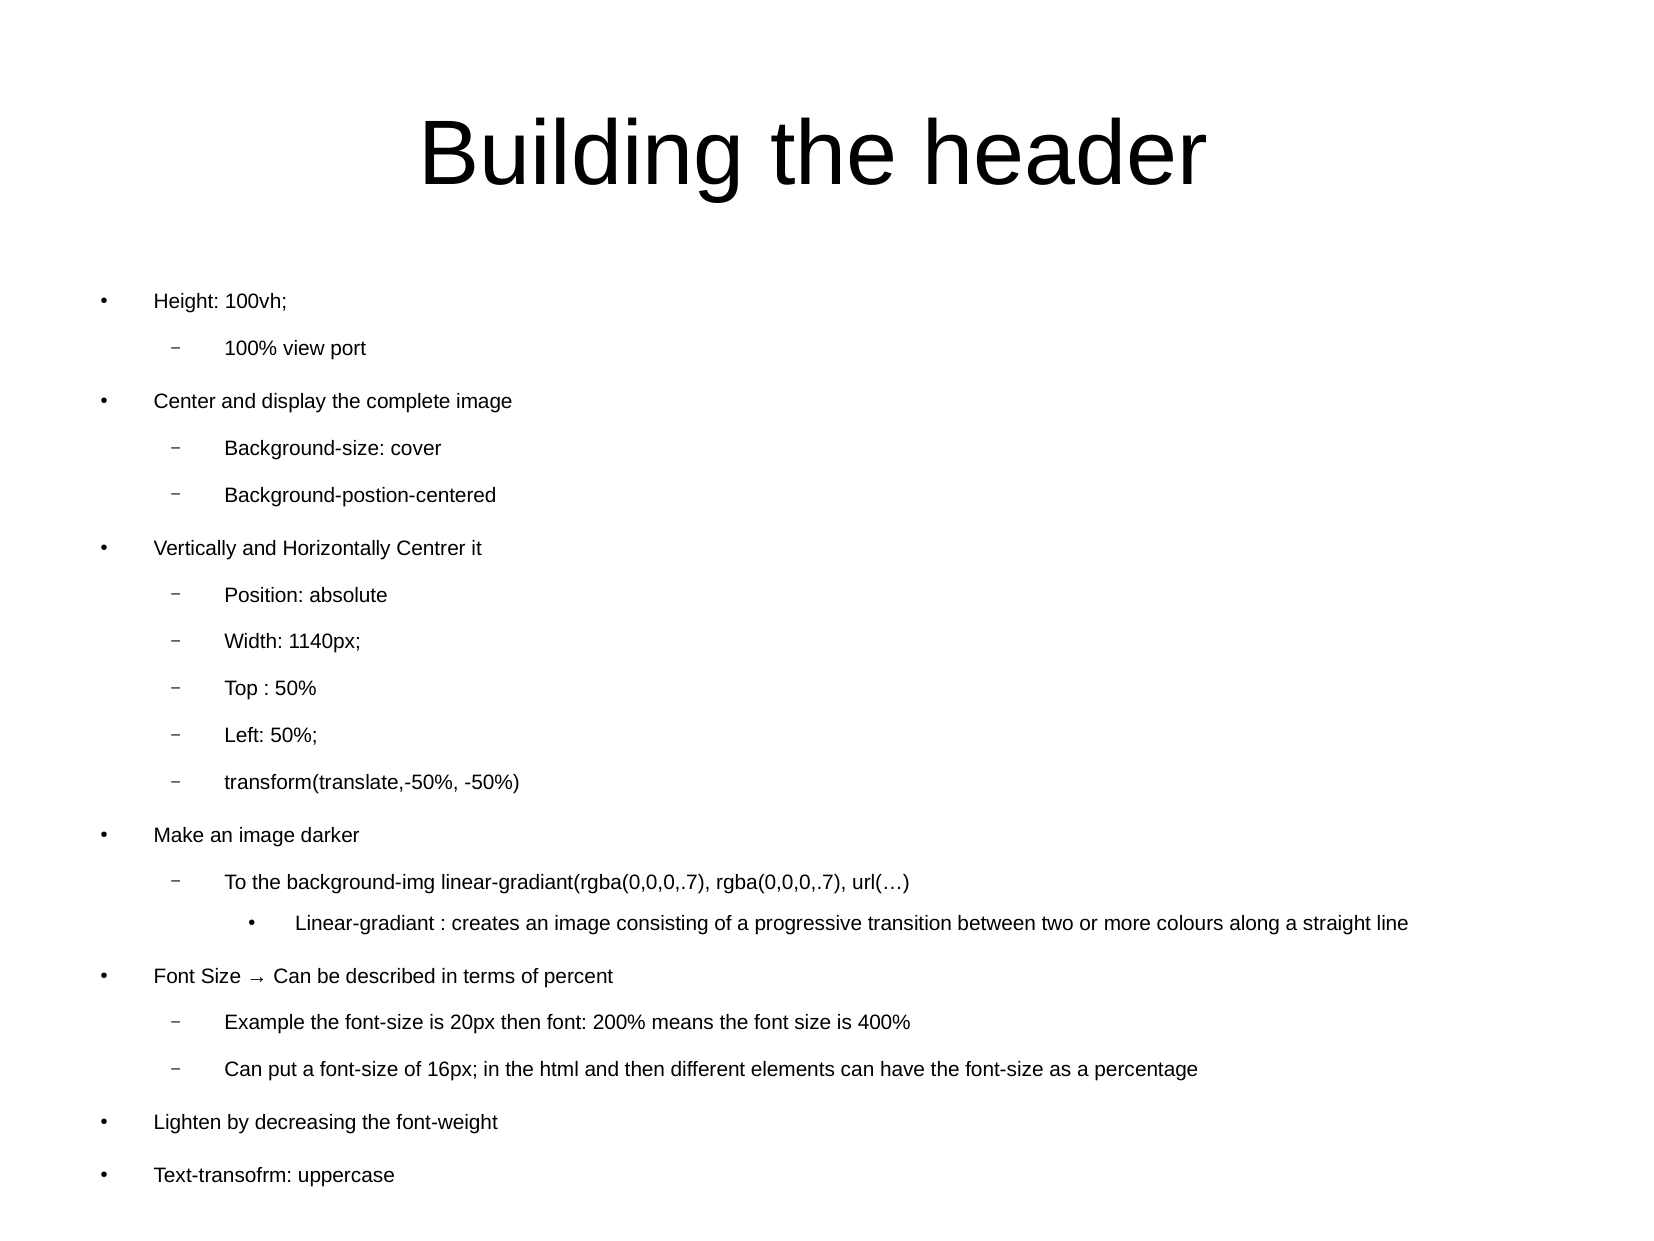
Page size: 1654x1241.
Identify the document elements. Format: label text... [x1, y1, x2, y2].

list Height: 100vh; 100% view port Center and display the complete image Background-size: cover Background-postion-centered Vertically and Horizontally Centrer it Position: absolute Width: 1140px; Top : 50% Left: 50%; transform(translate,-50%, -50%) Make an image darker To the background-img linear-gradiant(rgba(0,0,0,.7), rgba(0,0,0,.7), url(…) Linear-gradiant : creates an image consisting of a progressive transition between two or more colours along a straight line Font Size → Can be described in terms of percent Example the font-size is 20px then font: 200% means the font size is 400% Can put a font-size of 16px; in the html and then different elements can have the font-size as a percentage Lighten by decreasing the font-weight Text-transofrm: uppercase [82, 290, 1571, 1229]
title Building the header [82, 49, 1571, 257]
